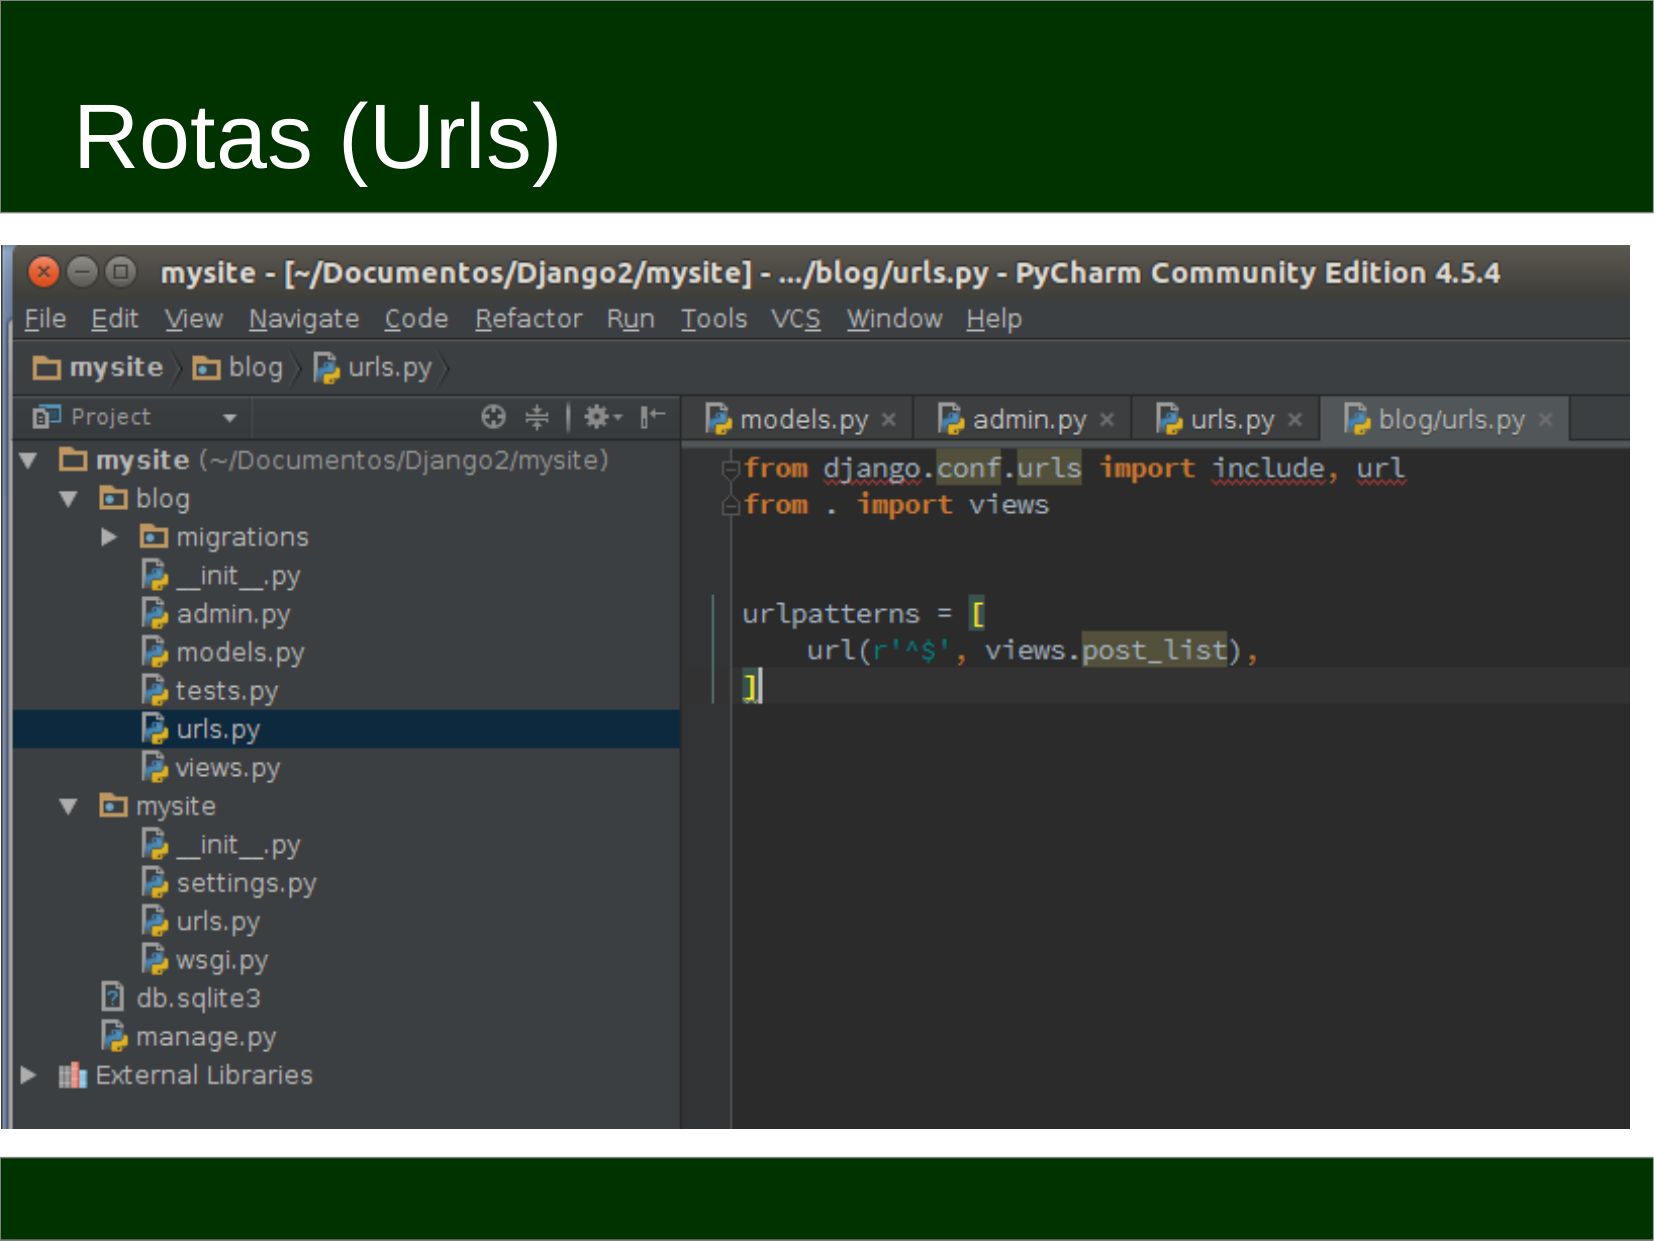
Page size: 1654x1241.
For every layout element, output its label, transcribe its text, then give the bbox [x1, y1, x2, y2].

text_box Rotas (Urls) [59, 73, 1063, 245]
picture [1, 245, 1630, 1129]
text_box [0, 0, 1654, 213]
text_box [0, 1157, 1654, 1241]
